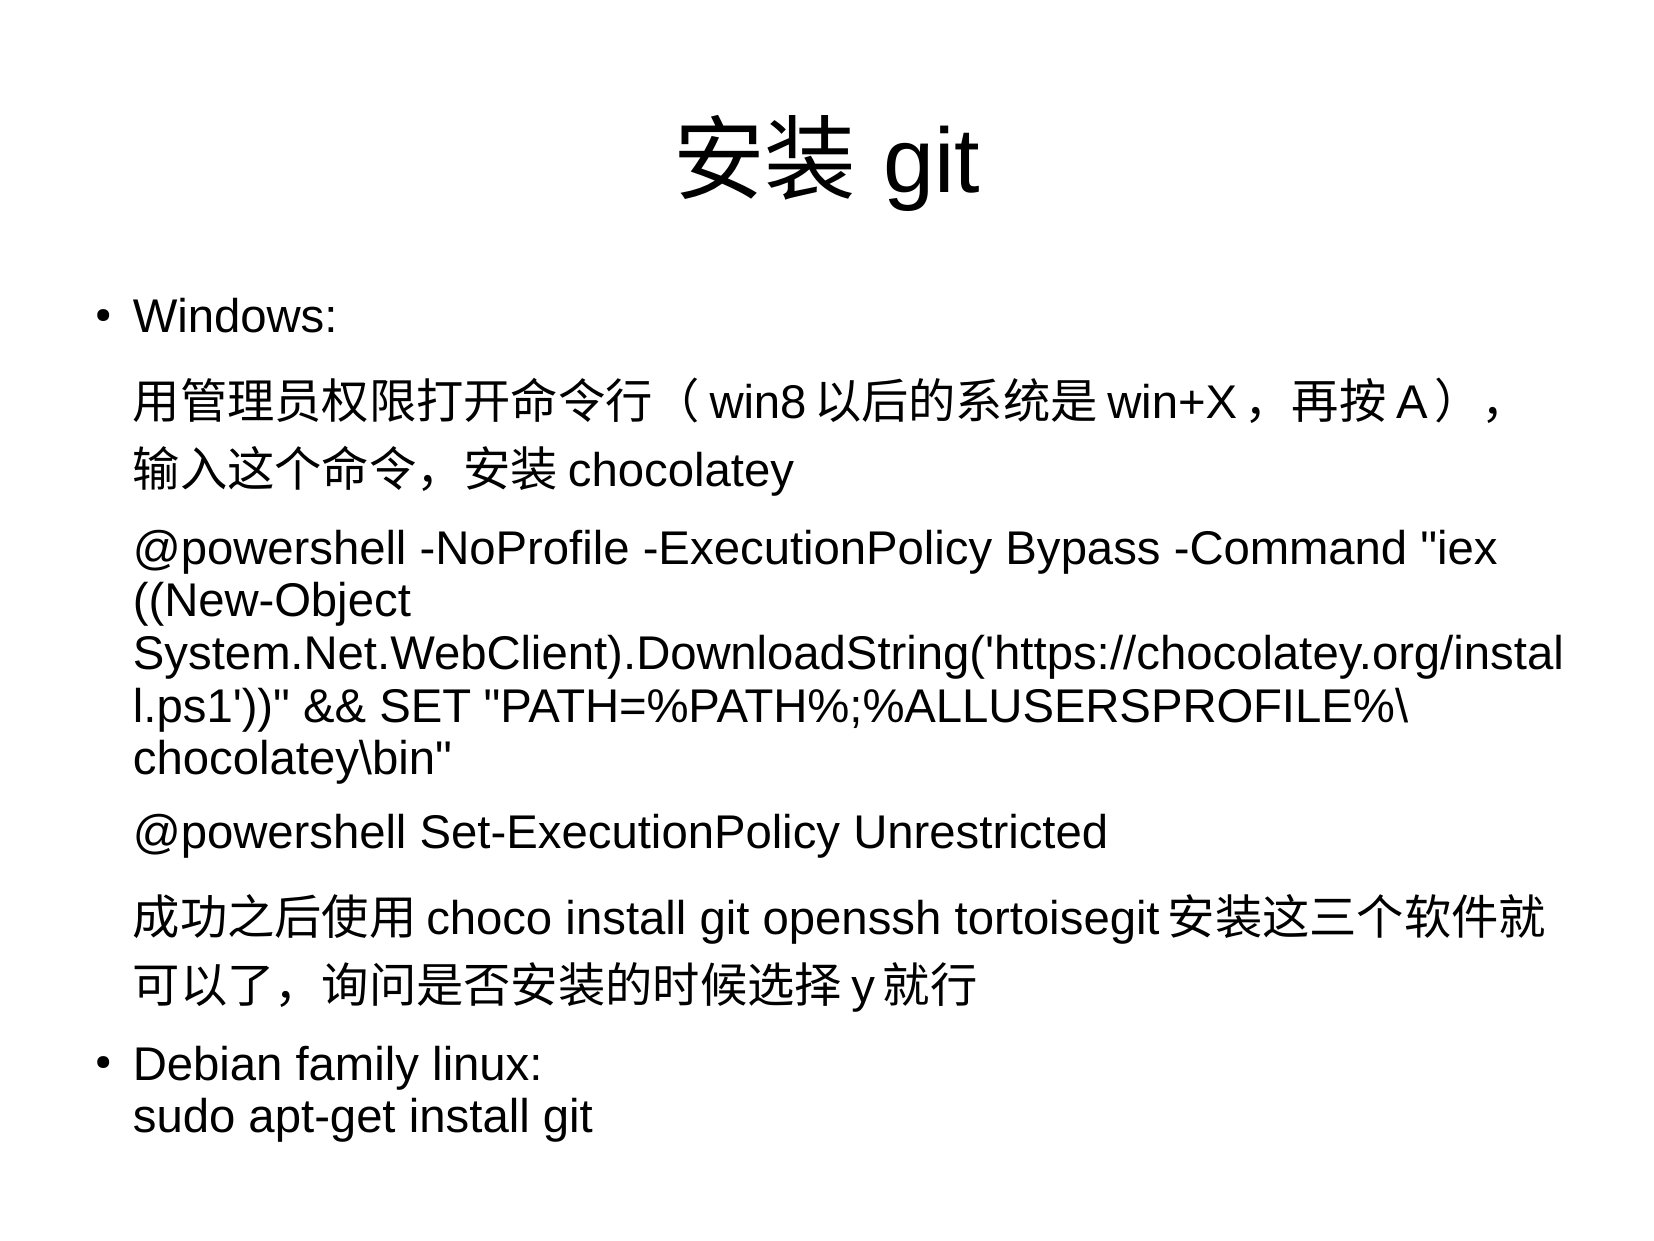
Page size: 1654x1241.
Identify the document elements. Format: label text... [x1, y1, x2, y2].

title 安装git [82, 49, 1571, 257]
list Windows: 用管理员权限打开命令行（win8以后的系统是win+X，再按A），输入这个命令，安装chocolatey @powershell -NoProfile -ExecutionPolicy Bypass -Command "iex ((New-Object System.Net.WebClient).DownloadString('https://chocolatey.org/install.ps1'))" && SET "PATH=%PATH%;%ALLUSERSPROFILE%\chocolatey\bin" @powershell Set-ExecutionPolicy Unrestricted 成功之后使用choco install git openssh tortoisegit安装这三个软件就可以了，询问是否安装的时候选择y就行 Debian family linux: sudo apt-get install git [82, 290, 1571, 1156]
